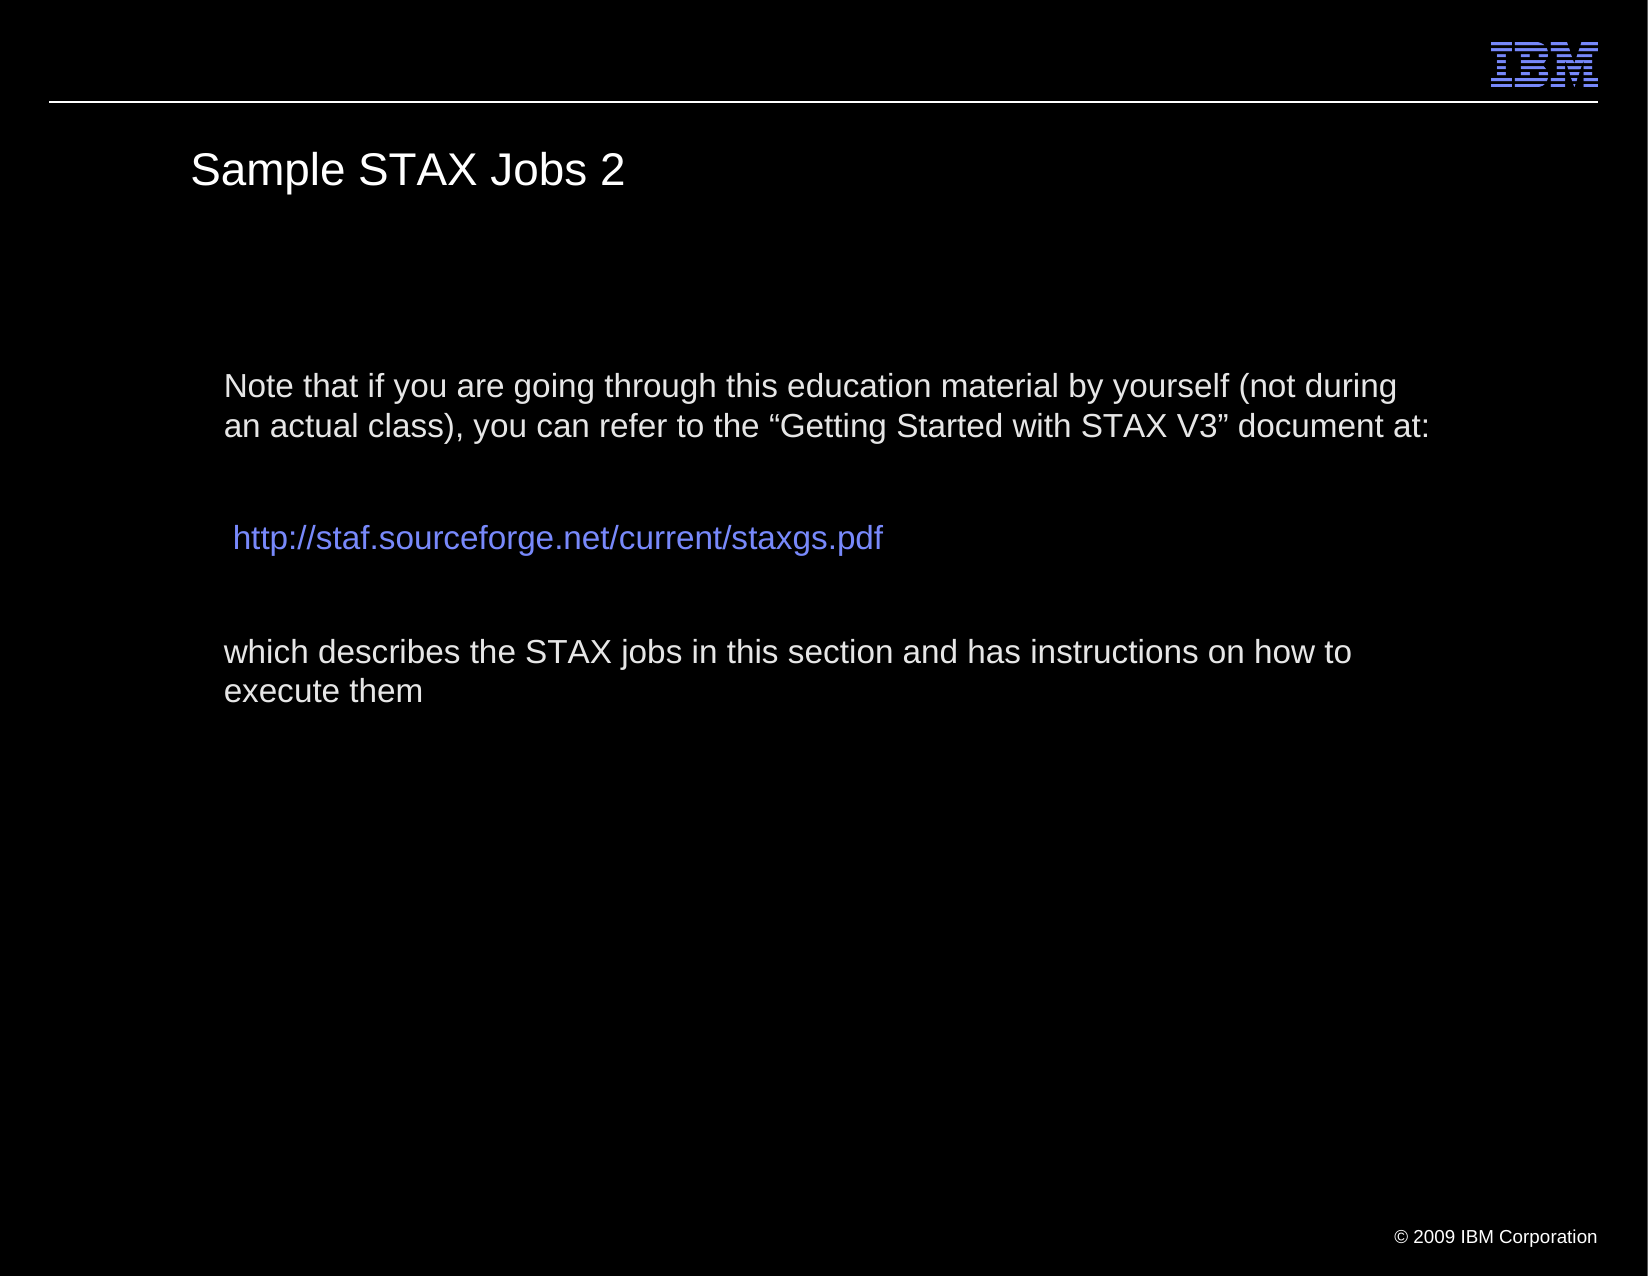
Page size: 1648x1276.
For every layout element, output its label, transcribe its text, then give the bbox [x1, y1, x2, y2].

text_box Note that if you are going through this education material by yourself (not during an actual class), you can refer to the “Getting Started with STAX V3” document at: http://staf.sourceforge.net/current/staxgs.pdf which describes the STAX jobs in this section and has instructions on how to execute them [223, 363, 1441, 710]
title Sample STAX Jobs 2 [173, 137, 1648, 231]
picture [1491, 42, 1598, 87]
